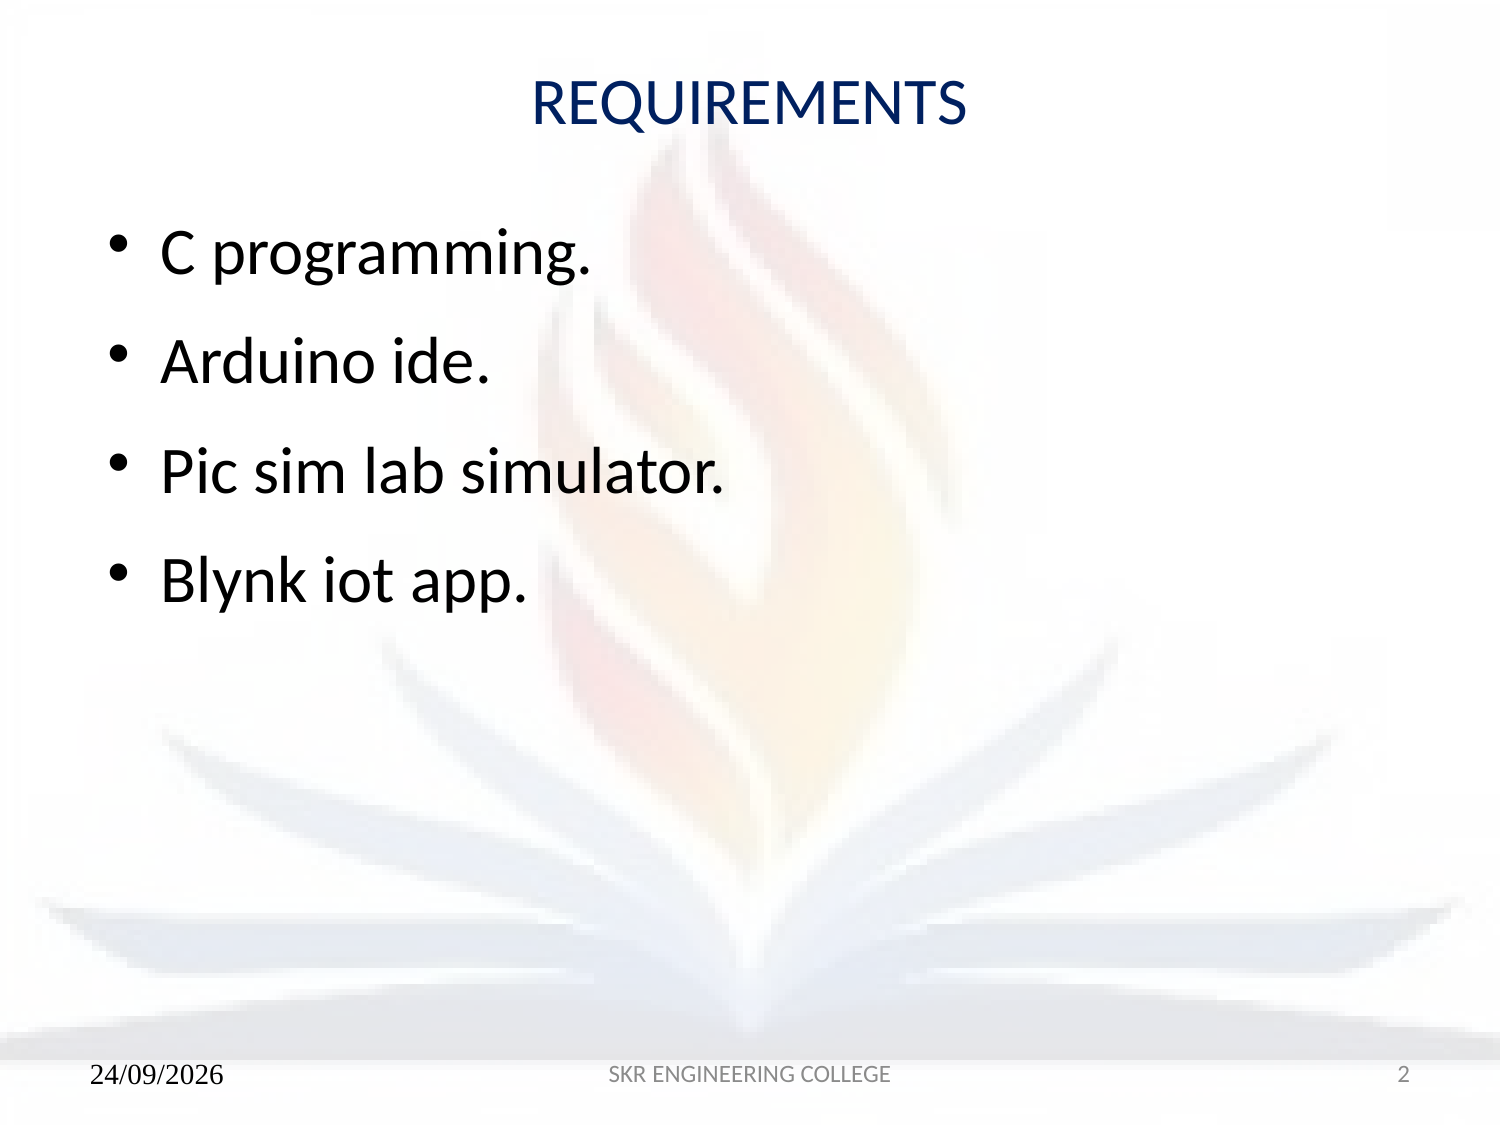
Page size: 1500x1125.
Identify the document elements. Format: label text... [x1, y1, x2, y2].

list C programming. Arduino ide. Pic sim lab simulator. Blynk iot app. [75, 200, 1425, 1005]
title REQUIREMENTS [75, 45, 1425, 150]
